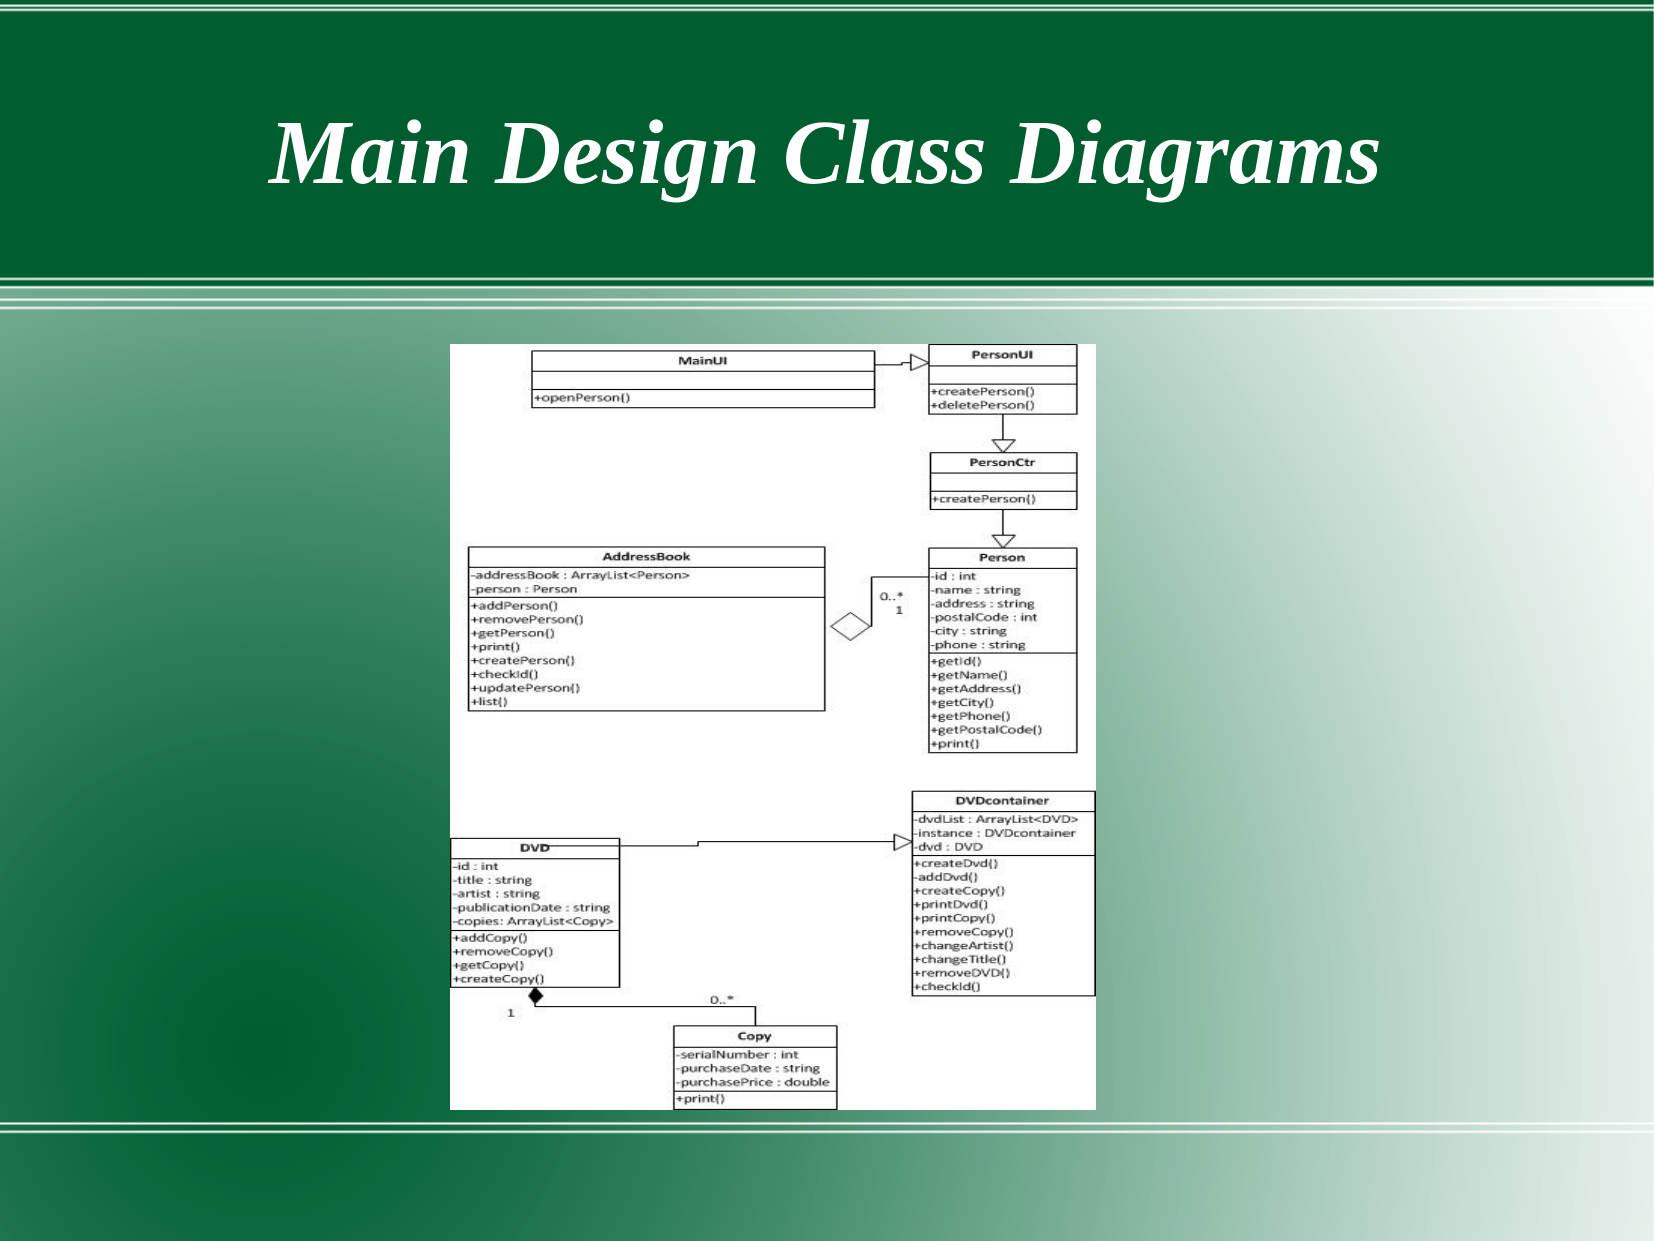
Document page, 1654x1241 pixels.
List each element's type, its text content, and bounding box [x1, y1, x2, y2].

picture [0, 0, 1654, 1241]
title Main Design Class Diagrams [82, 49, 1571, 257]
